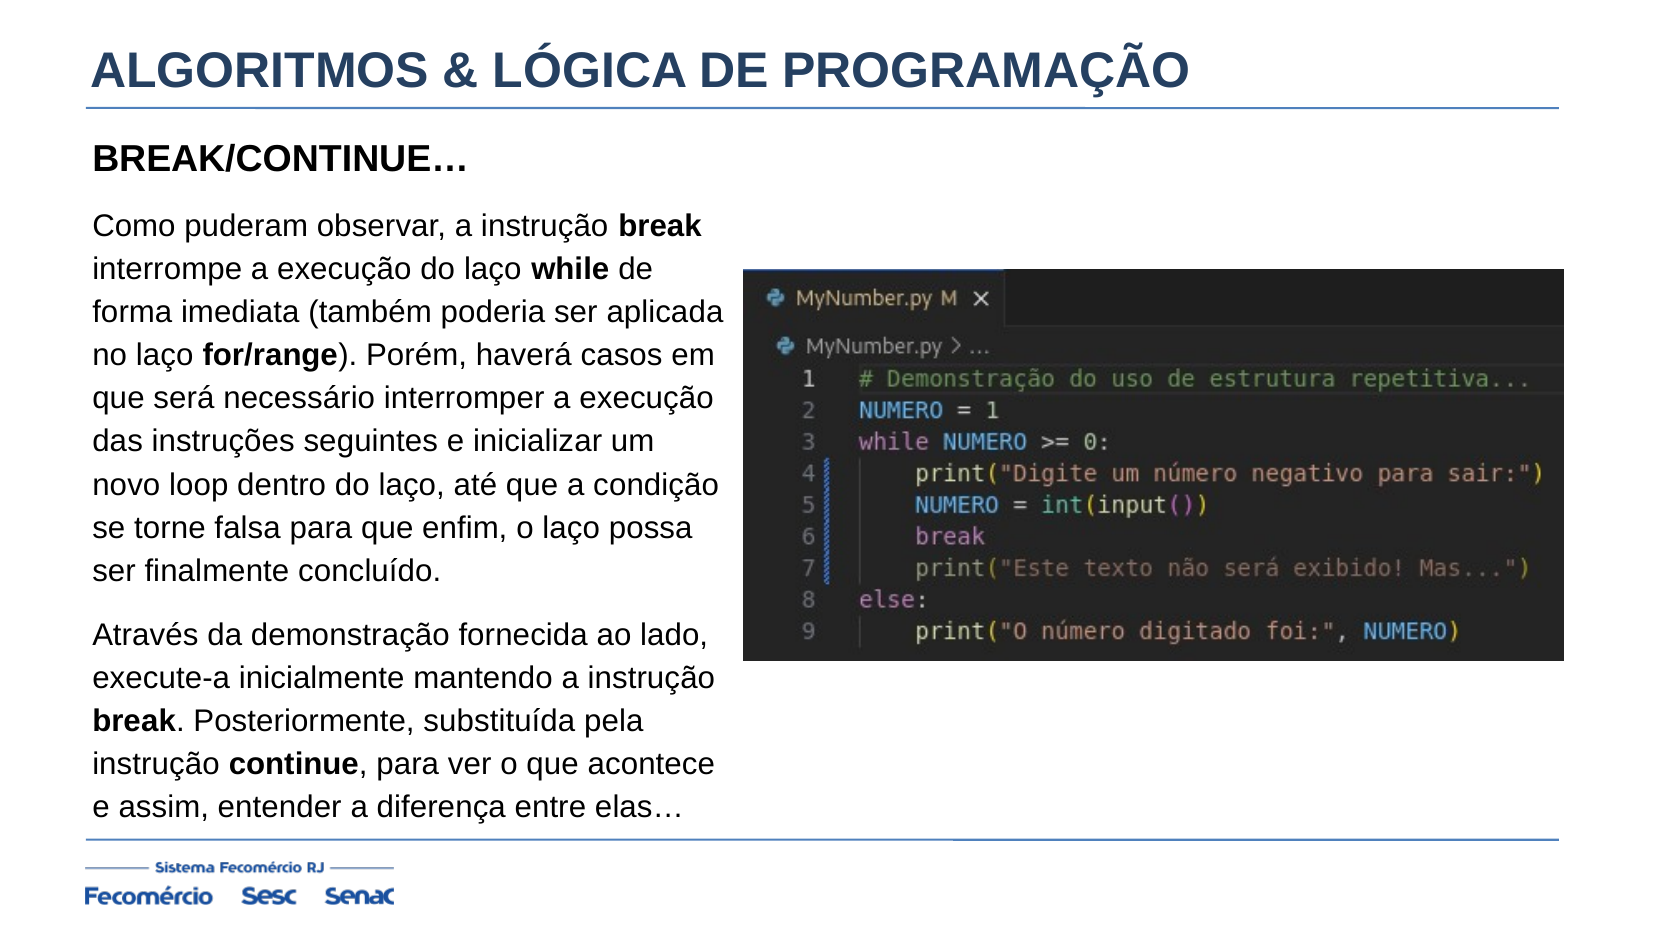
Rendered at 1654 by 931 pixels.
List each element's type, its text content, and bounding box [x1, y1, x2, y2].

picture [62, 845, 416, 921]
text_box BREAK/CONTINUE… Como puderam observar, a instrução break interrompe a execução do laço while de forma imediata (também poderia ser aplicada no laço for/range). Porém, haverá casos em que será necessário interromper a execução das instruções seguintes e inicializar um novo loop dentro do laço, até que a condição se torne falsa para que enfim, o laço possa ser finalmente concluído. Através da demonstração fornecida ao lado, execute-a inicialmente mantendo a instrução break. Posteriormente, substituída pela instrução continue, para ver o que acontece e assim, entender a diferença entre elas… [77, 112, 743, 836]
picture [743, 269, 1564, 661]
text_box ALGORITMOS & LÓGICA DE PROGRAMAÇÃO [90, 32, 1564, 104]
